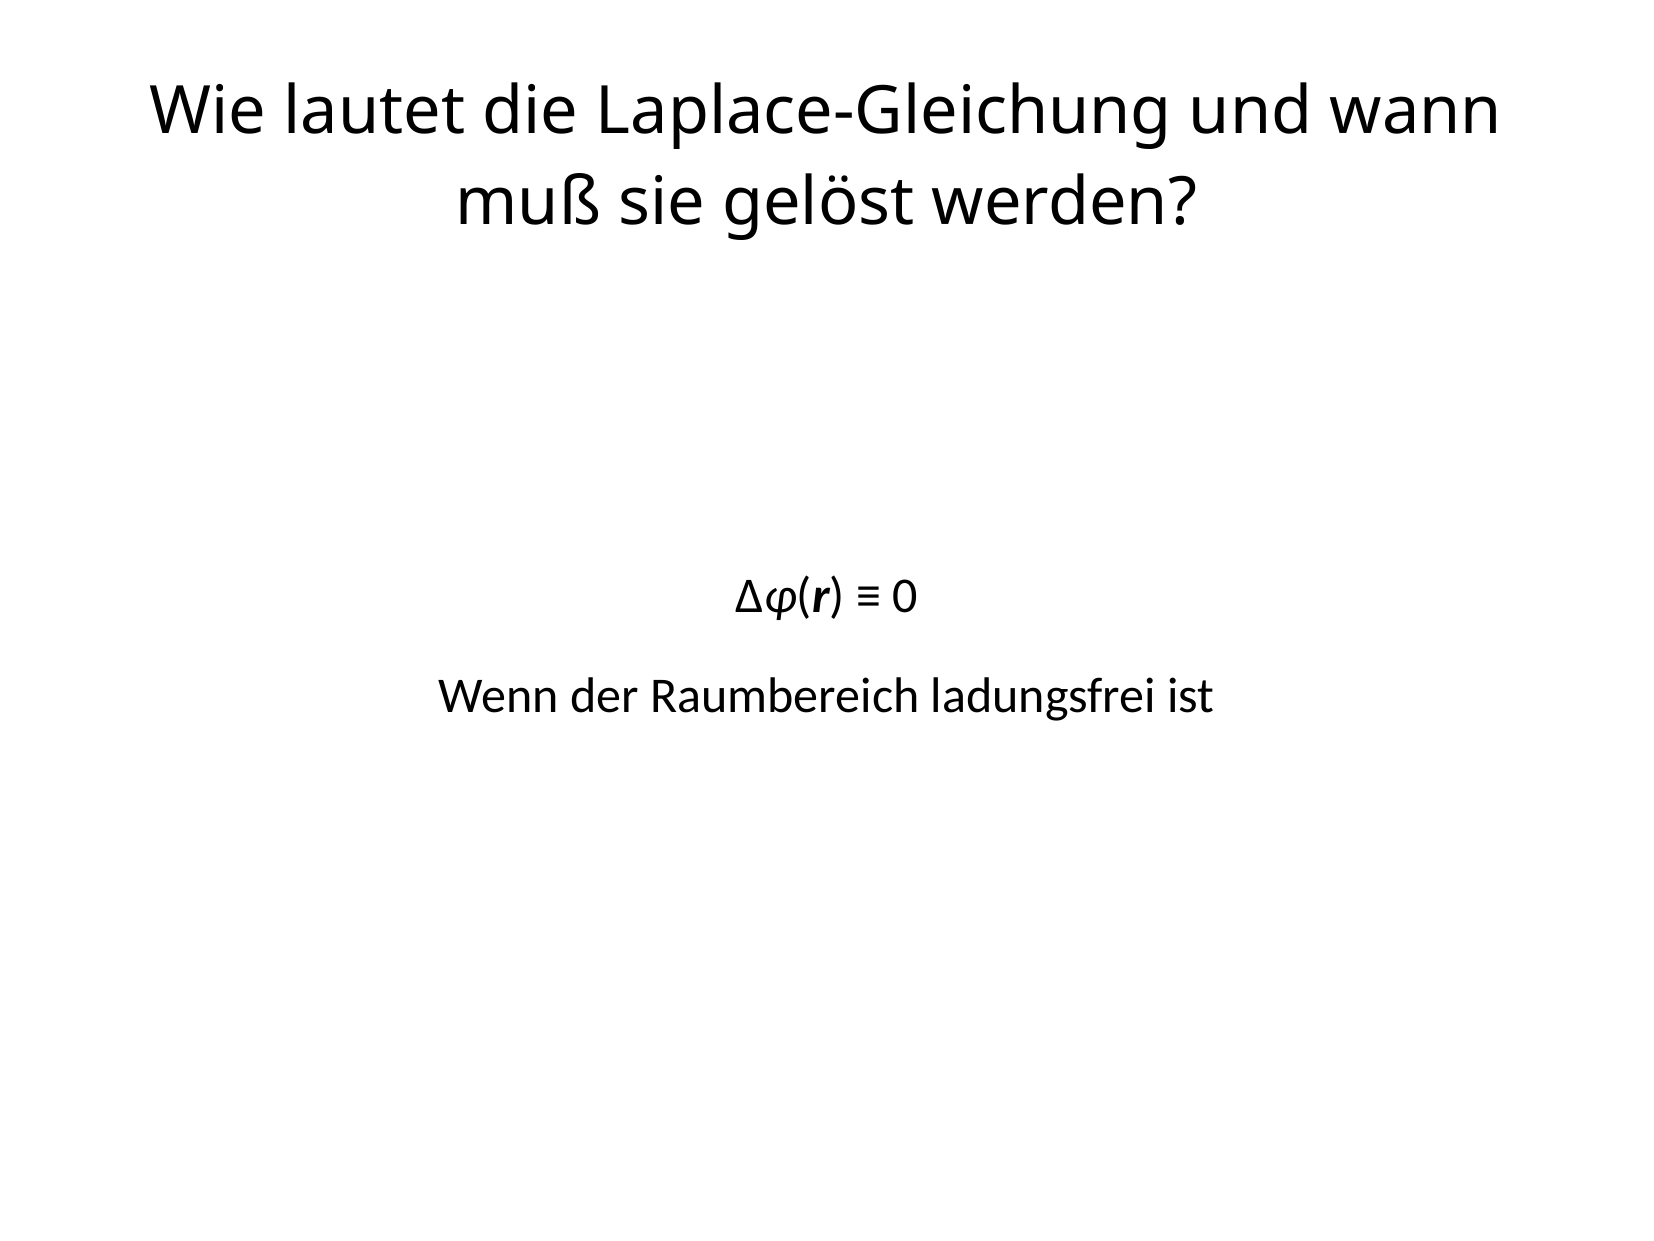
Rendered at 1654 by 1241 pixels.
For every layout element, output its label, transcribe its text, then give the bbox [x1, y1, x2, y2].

title Wie lautet die Laplace-Gleichung und wann muß sie gelöst werden? [82, 49, 1571, 257]
subtitle Δφ(r) ≡ 0 Wenn der Raumbereich ladungsfrei ist [82, 290, 1571, 1010]
